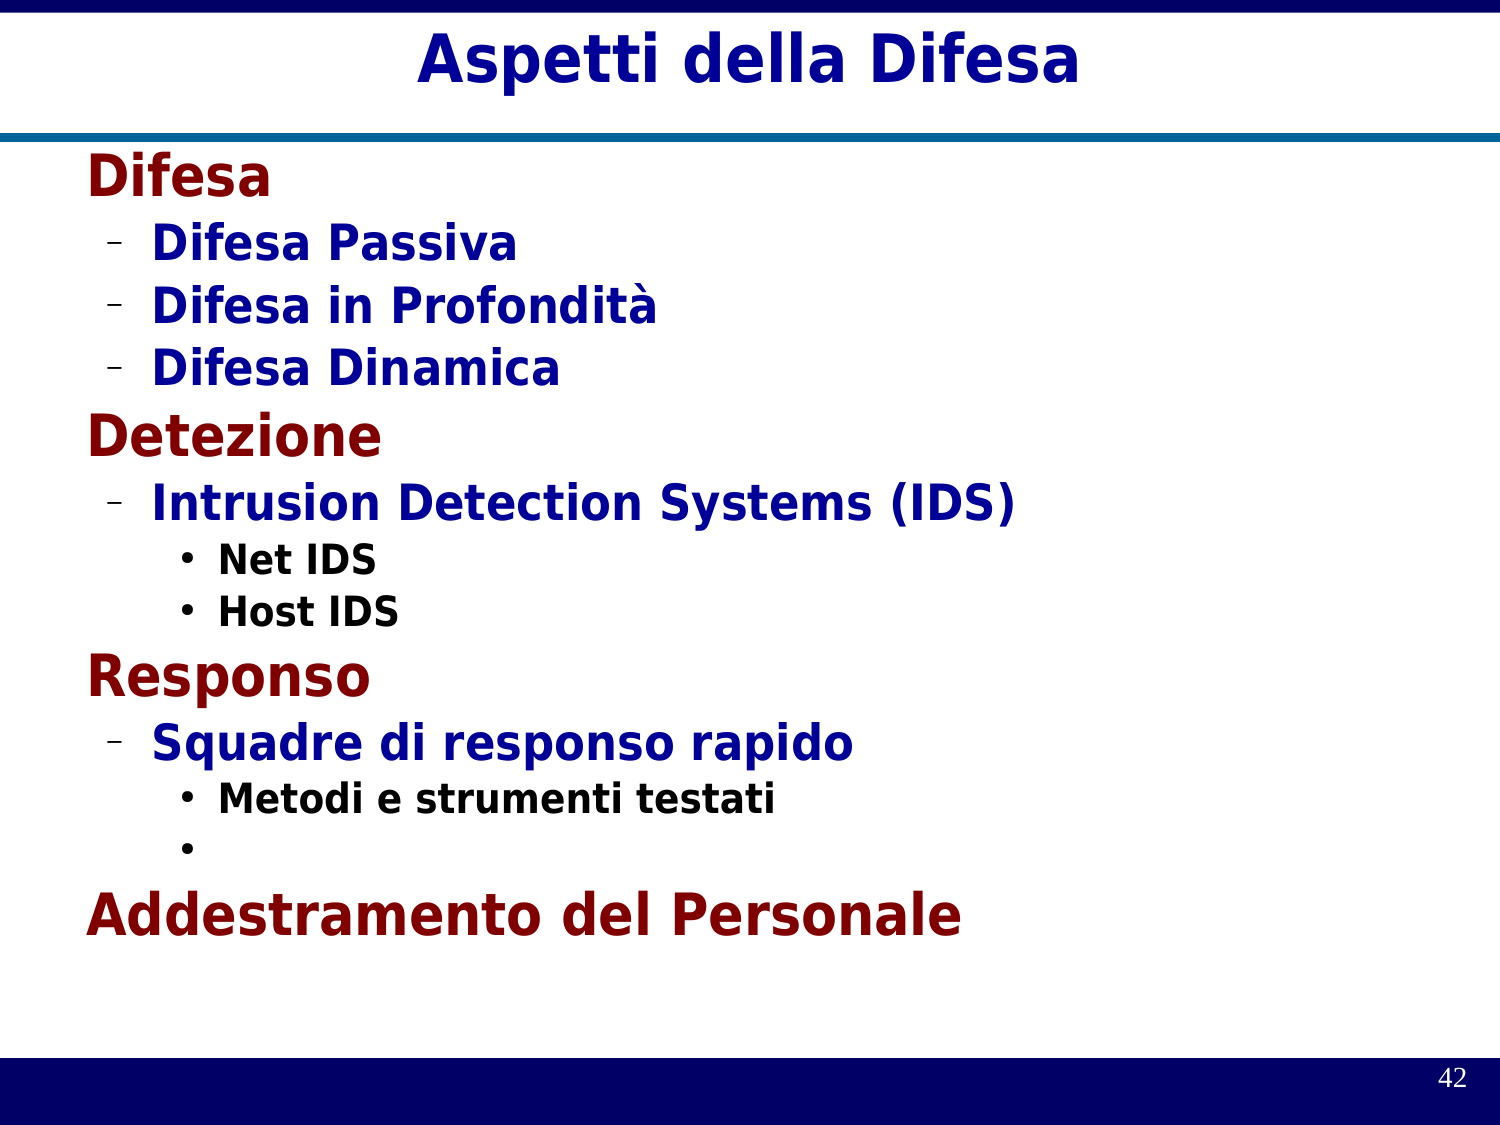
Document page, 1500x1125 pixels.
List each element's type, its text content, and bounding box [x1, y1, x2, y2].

title Aspetti della Difesa [30, 0, 1471, 126]
list Difesa Difesa Passiva Difesa in Profondità Difesa Dinamica Detezione Intrusion Detection Systems (IDS) Net IDS Host IDS Responso Squadre di responso rapido Metodi e strumenti testati Addestramento del Personale [30, 149, 1471, 1030]
